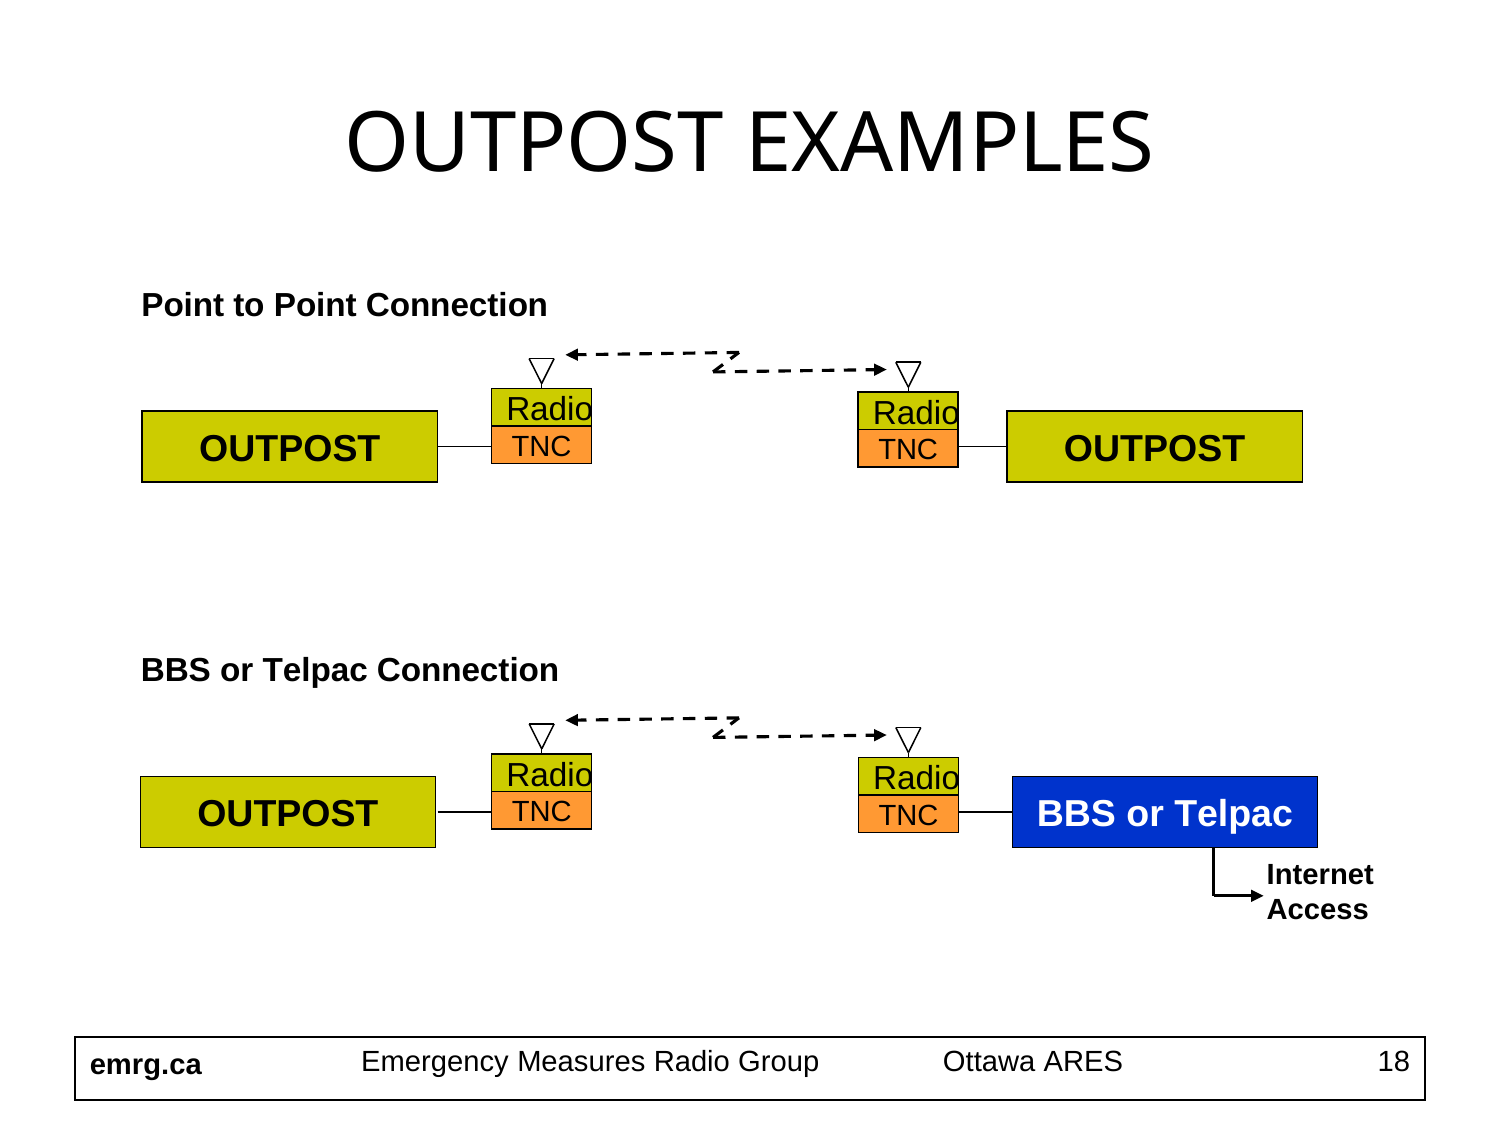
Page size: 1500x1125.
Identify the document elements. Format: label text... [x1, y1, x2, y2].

text_box TNC [858, 796, 959, 833]
text_box BBS or Telpac Connection [126, 640, 575, 696]
text_box Radio [858, 757, 959, 796]
text_box Radio [491, 753, 592, 792]
text_box Radio [858, 392, 959, 430]
text_box Radio [491, 388, 592, 426]
text_box TNC [491, 792, 592, 829]
text_box Internet Access [1251, 847, 1441, 933]
text_box TNC [491, 426, 592, 464]
title OUTPOST EXAMPLES [75, 45, 1426, 233]
text_box Point to Point Connection [126, 274, 564, 331]
text_box OUTPOST [1006, 411, 1303, 482]
text_box BBS or Telpac [1012, 776, 1318, 848]
text_box TNC [858, 430, 959, 468]
text_box OUTPOST [142, 411, 438, 482]
text_box OUTPOST [140, 776, 436, 848]
